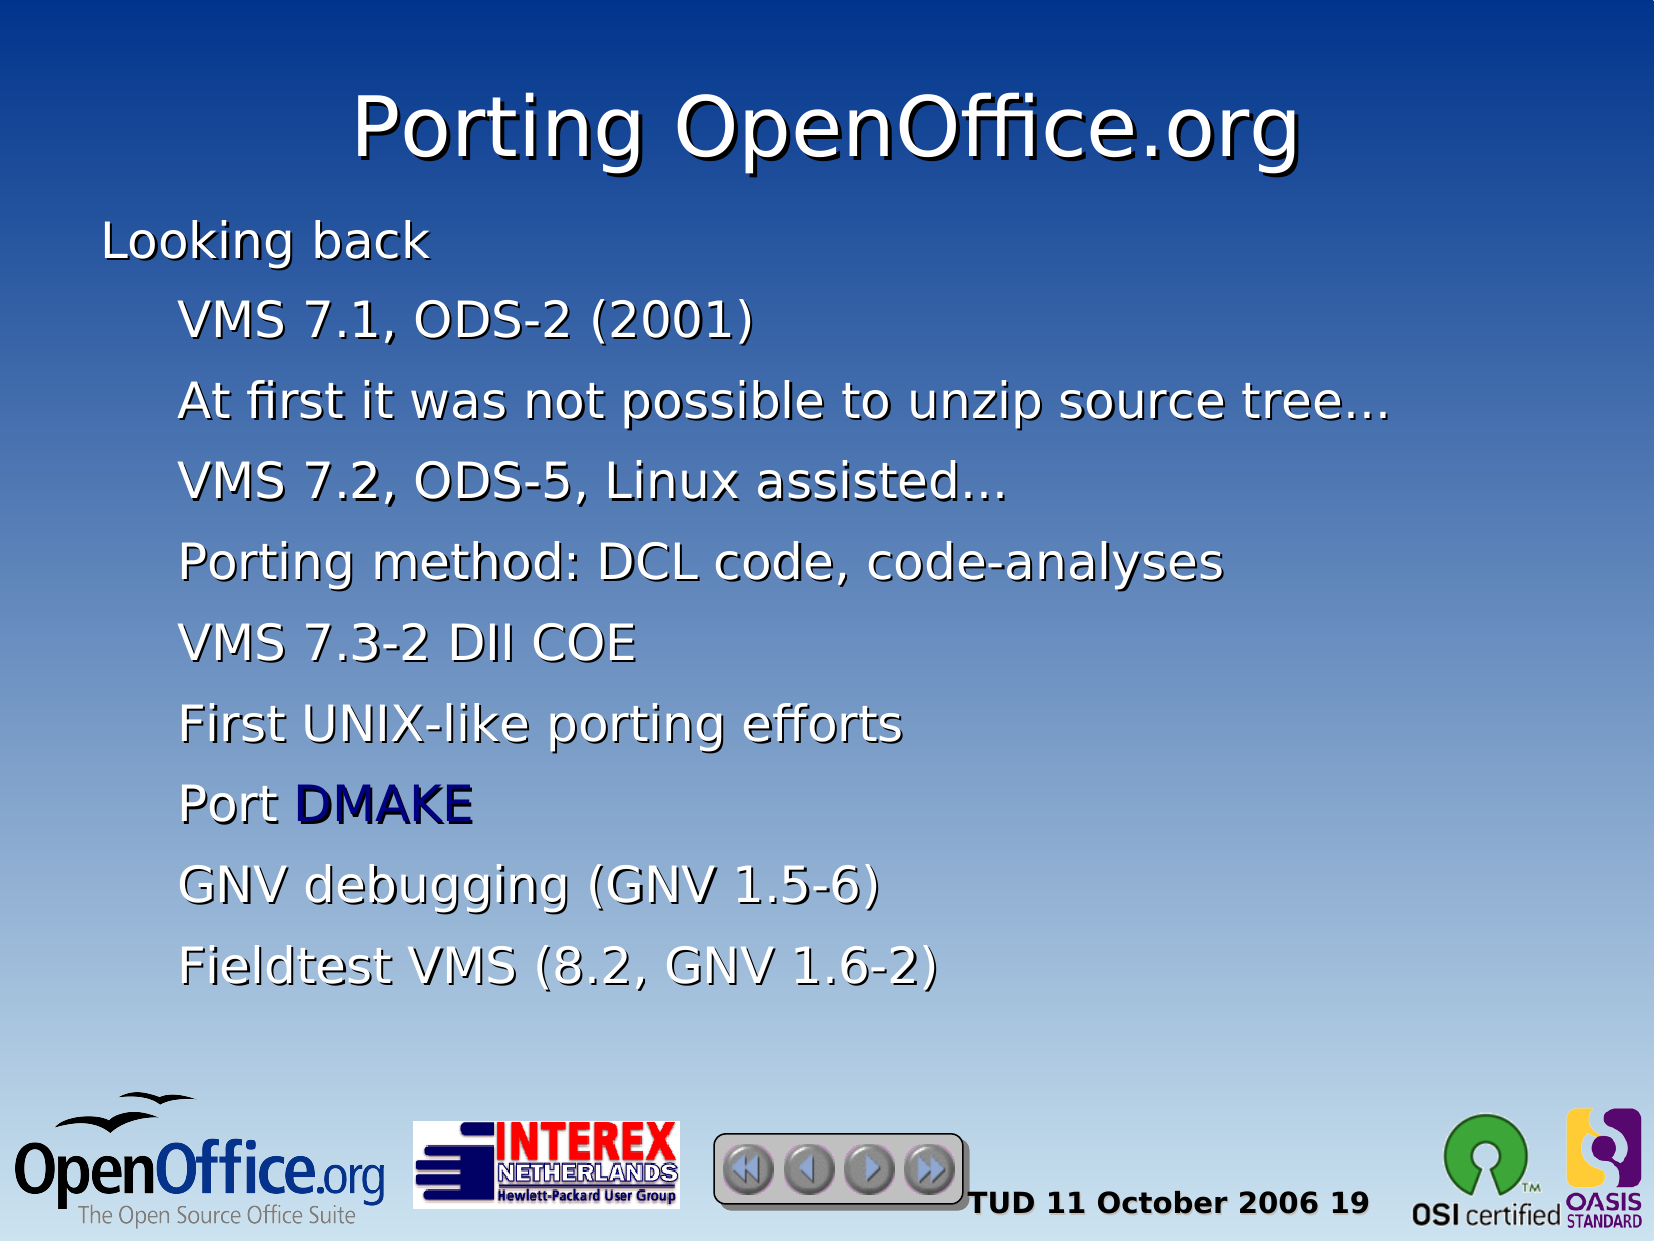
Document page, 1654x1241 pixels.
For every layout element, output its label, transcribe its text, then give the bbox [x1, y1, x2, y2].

picture [904, 1144, 955, 1195]
picture [784, 1144, 835, 1195]
picture [844, 1144, 895, 1195]
picture [15, 1092, 384, 1229]
list Looking back VMS 7.1, ODS-2 (2001) At first it was not possible to unzip source tree... VMS 7.2, ODS-5, Linux assisted... Porting method: DCL code, code-analyses VMS 7.3-2 DII COE First UNIX-like porting efforts Port DMAKE GNV debugging (GNV 1.5-6) Fieldtest VMS (8.2, GNV 1.6-2) [82, 212, 1571, 1069]
text_box [714, 1133, 963, 1204]
text_box TUD 11 October 2006 32 [974, 1181, 1500, 1241]
picture [1405, 1102, 1654, 1238]
picture [723, 1144, 774, 1195]
title Porting OpenOffice.org [82, 49, 1571, 207]
picture [413, 1121, 680, 1209]
